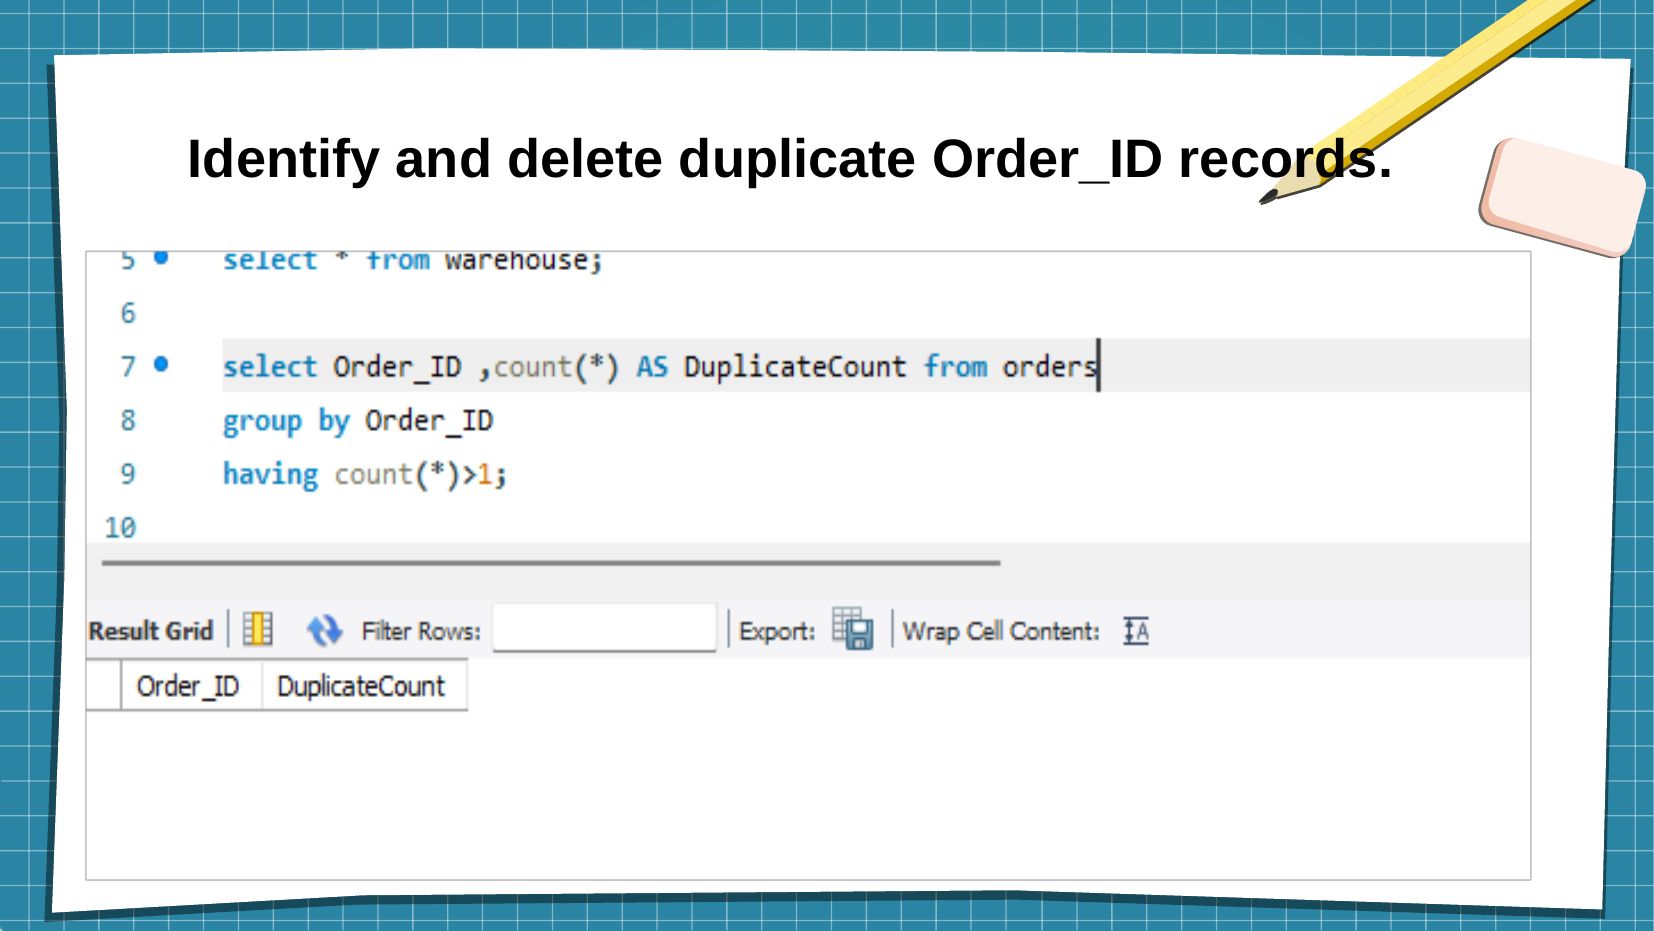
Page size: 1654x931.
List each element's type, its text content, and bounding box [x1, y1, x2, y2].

title Identify and delete duplicate Order_ID records. [47, 80, 1536, 237]
picture [82, 247, 1536, 886]
